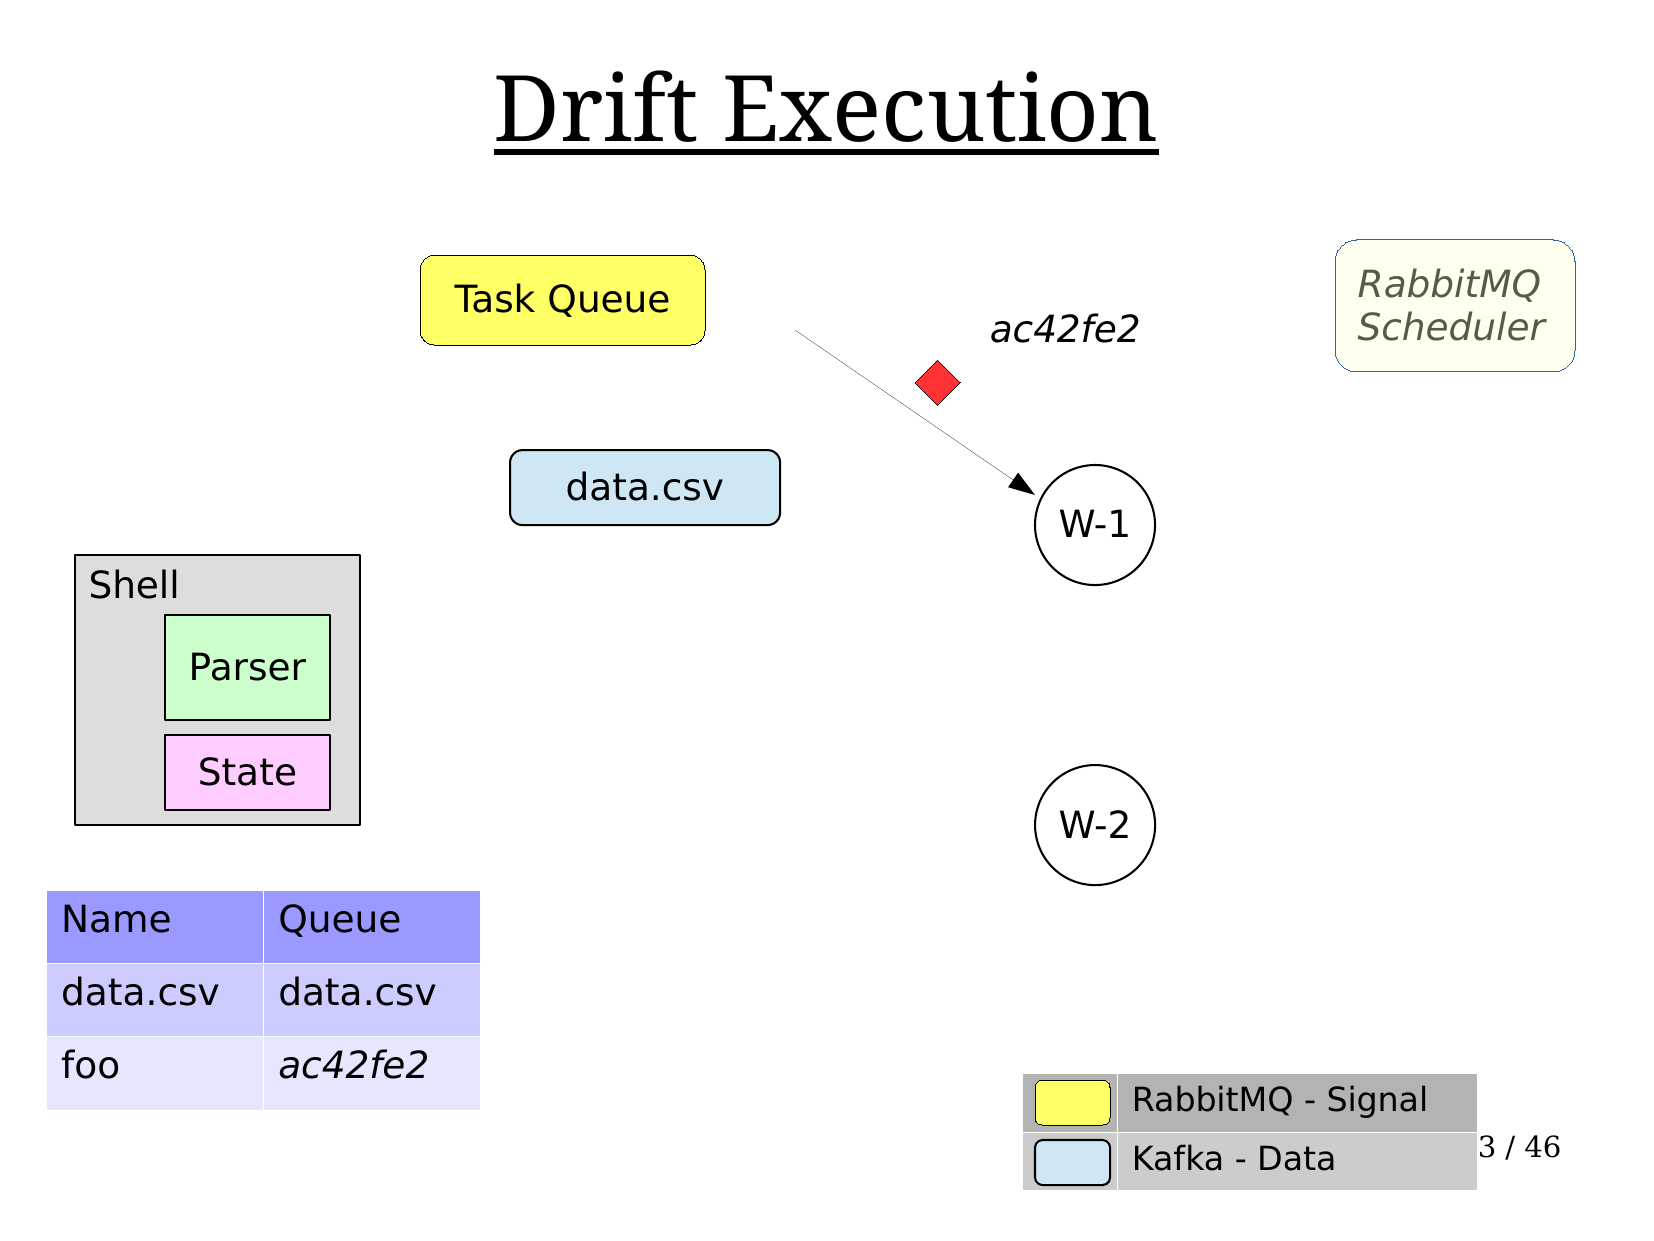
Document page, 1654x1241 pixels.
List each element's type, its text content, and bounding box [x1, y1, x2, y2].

table_cell foo [47, 1037, 263, 1110]
table_cell [1023, 1133, 1117, 1190]
table_cell data.csv [264, 964, 480, 1036]
text_box Shell [73, 556, 196, 616]
text_box [1035, 1140, 1111, 1186]
text_box W-1 [1035, 465, 1156, 586]
text_box data.csv [510, 450, 781, 526]
text_box W-2 [1035, 765, 1156, 886]
text_box Parser [165, 615, 331, 721]
table_header Queue [264, 891, 480, 963]
text_box [915, 360, 961, 406]
text_box Task Queue [420, 255, 706, 346]
table_header RabbitMQ - Signal [1118, 1074, 1477, 1132]
text_box [75, 555, 361, 826]
table_header [1023, 1074, 1117, 1132]
text_box ac42fe2 [975, 300, 1156, 359]
table_header Name [47, 891, 263, 963]
text_box State [165, 735, 331, 811]
title Drift Execution [82, 2, 1571, 211]
text_box [1035, 1080, 1111, 1126]
text_box [1335, 239, 1576, 372]
table_cell data.csv [47, 964, 263, 1036]
table_cell ac42fe2 [264, 1037, 480, 1110]
table_cell Kafka - Data [1118, 1133, 1477, 1190]
